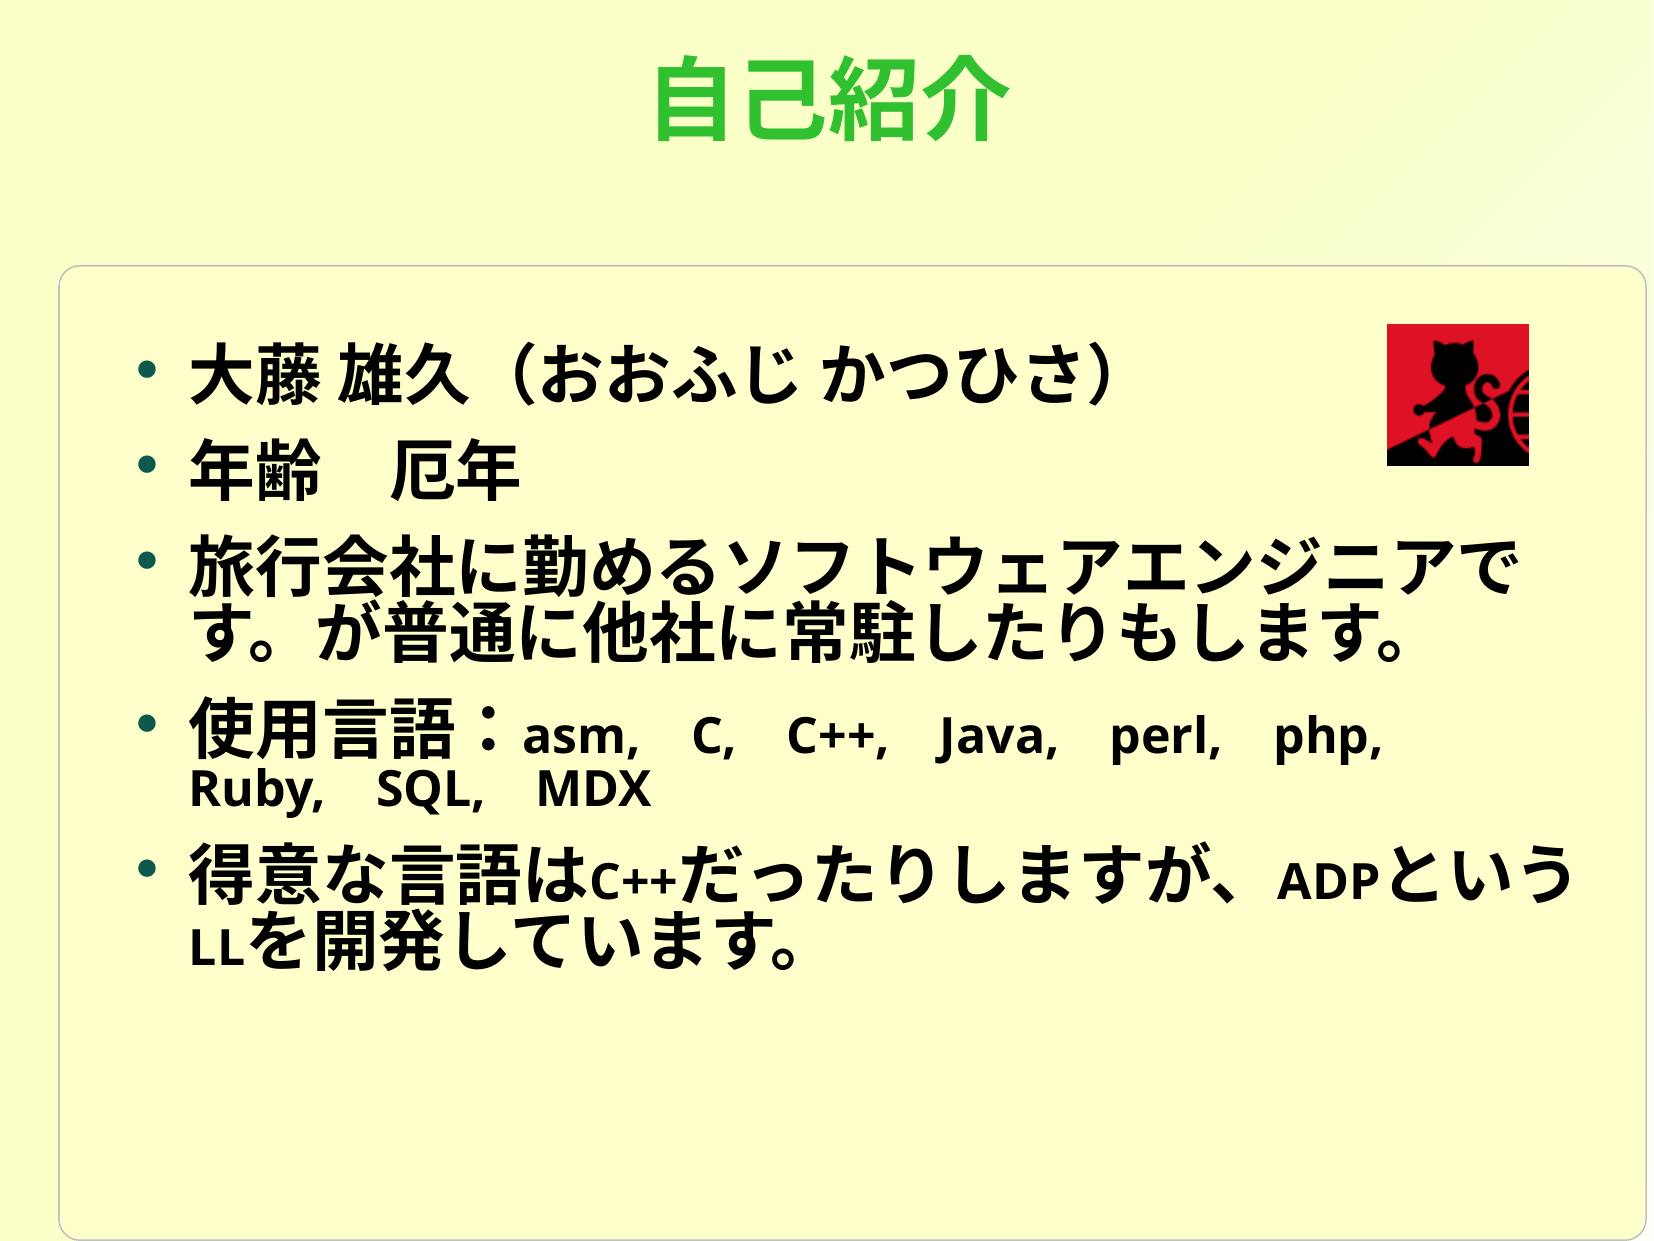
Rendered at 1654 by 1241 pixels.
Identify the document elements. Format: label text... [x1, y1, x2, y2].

title 自己紹介 [121, 19, 1536, 178]
picture [1387, 324, 1529, 466]
list 大藤 雄久（おおふじ かつひさ） 年齢 厄年 旅行会社に勤めるソフトウェアエンジニアです。が普通に他社に常駐したりもします。 使用言語：asm, C, C++, Java, perl, php, Ruby, SQL, MDX 得意な言語はC++だったりしますが、ADPというLLを開発しています。 [118, 335, 1584, 1117]
